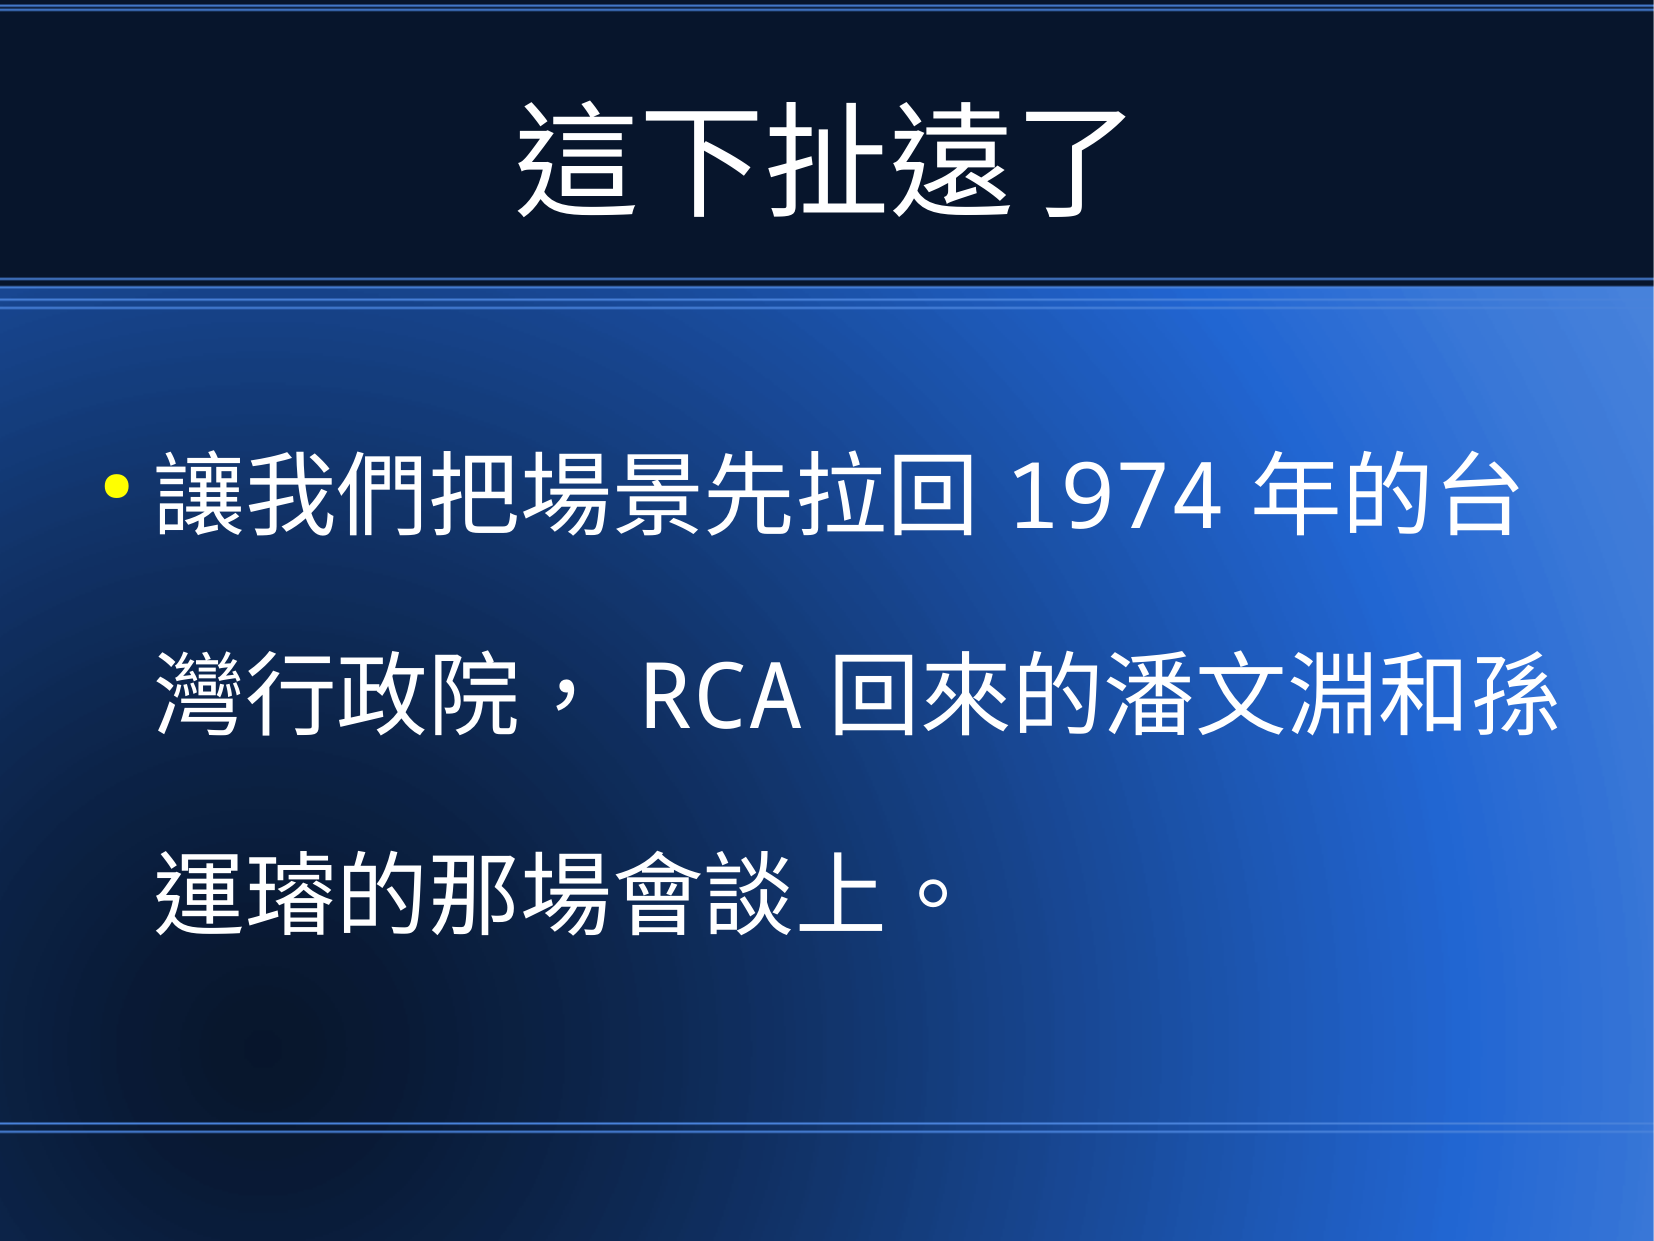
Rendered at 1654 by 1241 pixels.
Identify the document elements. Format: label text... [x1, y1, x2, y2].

list 讓我們把場景先拉回1974年的台灣行政院，RCA回來的潘文淵和孫運璿的那場會談上。 [82, 355, 1571, 1241]
title 這下扯遠了 [82, 49, 1571, 257]
picture [0, 0, 1654, 1241]
